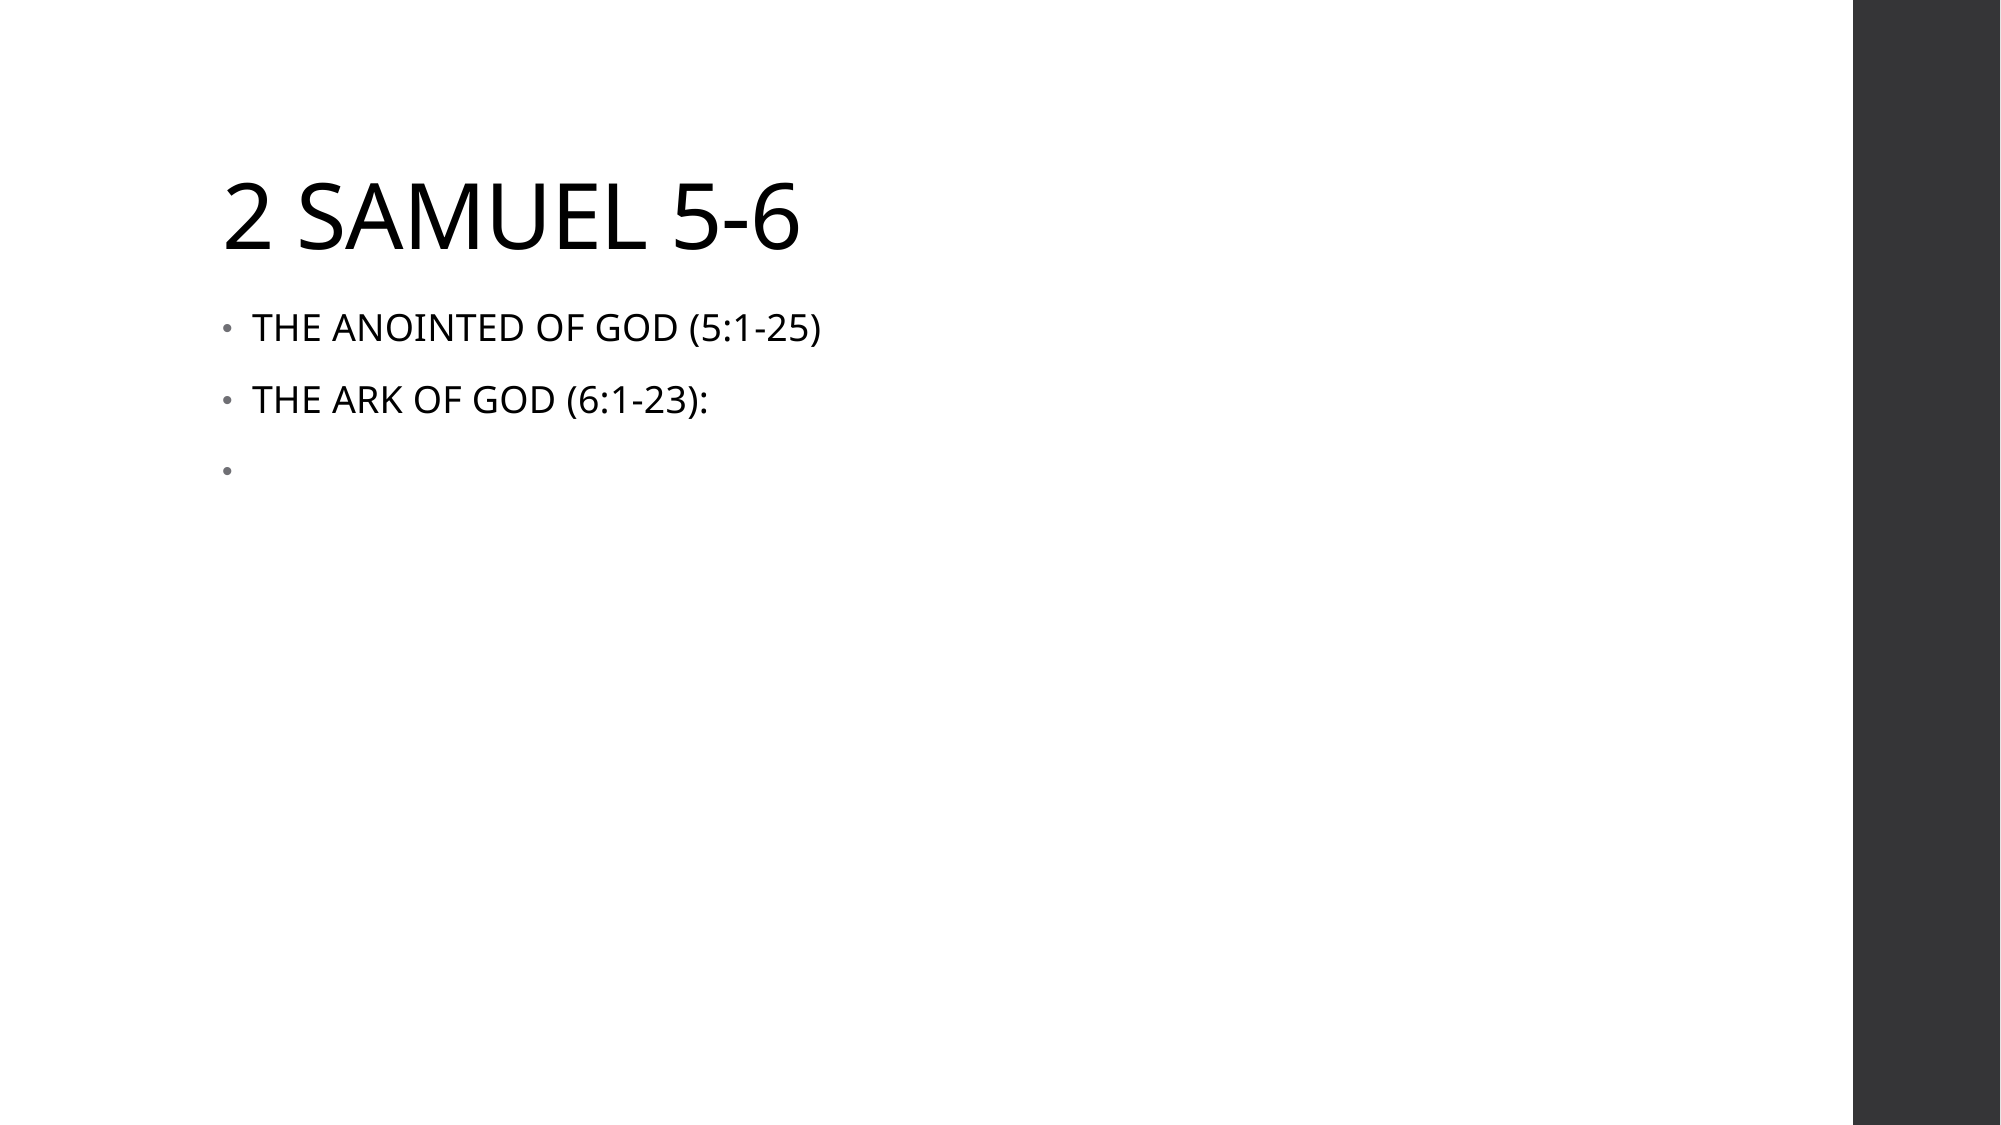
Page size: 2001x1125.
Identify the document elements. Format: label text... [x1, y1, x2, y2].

list THE ANOINTED OF GOD (5:1-25) THE ARK OF GOD (6:1-23): [206, 299, 1617, 1014]
title 2 SAMUEL 5-6 [206, 60, 1797, 278]
